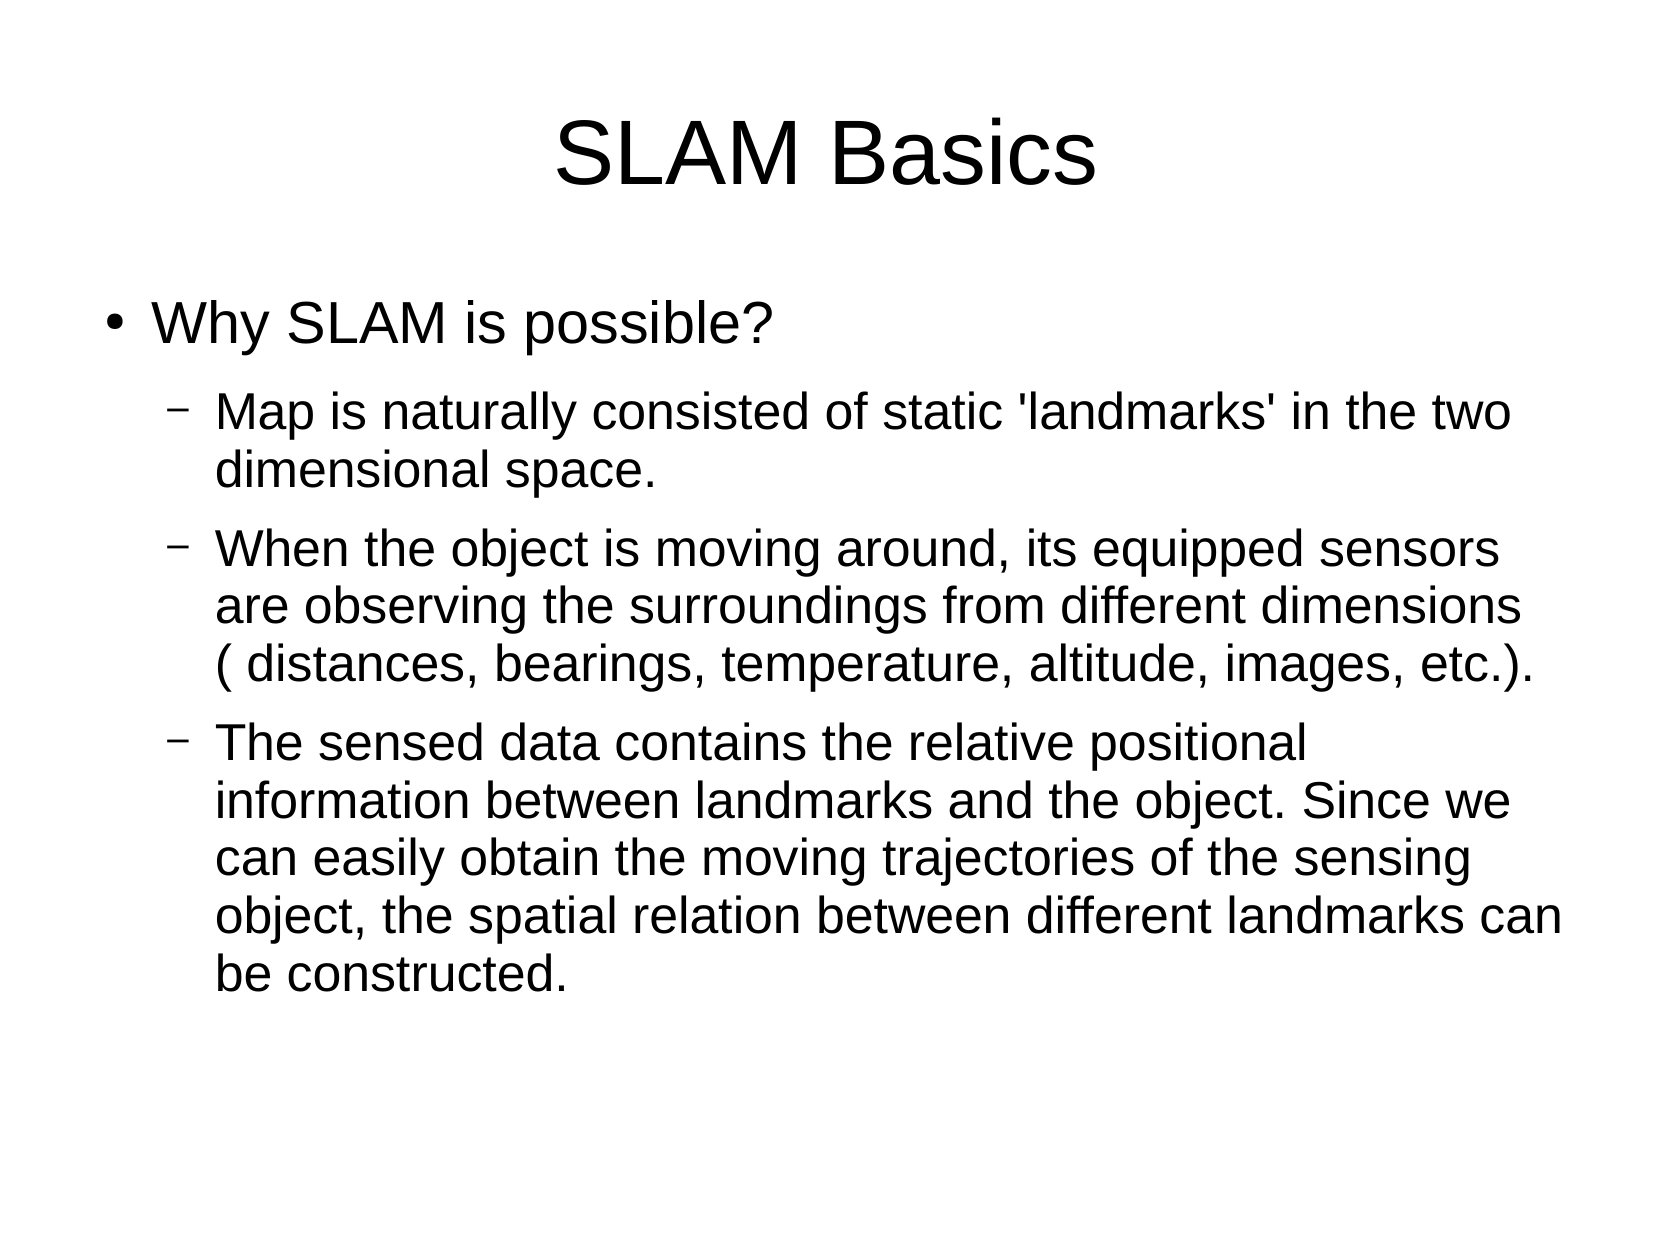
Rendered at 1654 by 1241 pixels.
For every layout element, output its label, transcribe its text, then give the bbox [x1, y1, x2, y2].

title SLAM Basics [82, 49, 1571, 257]
list Why SLAM is possible? Map is naturally consisted of static 'landmarks' in the two dimensional space. When the object is moving around, its equipped sensors are observing the surroundings from different dimensions ( distances, bearings, temperature, altitude, images, etc.). The sensed data contains the relative positional information between landmarks and the object. Since we can easily obtain the moving trajectories of the sensing object, the spatial relation between different landmarks can be constructed. [88, 290, 1577, 1010]
